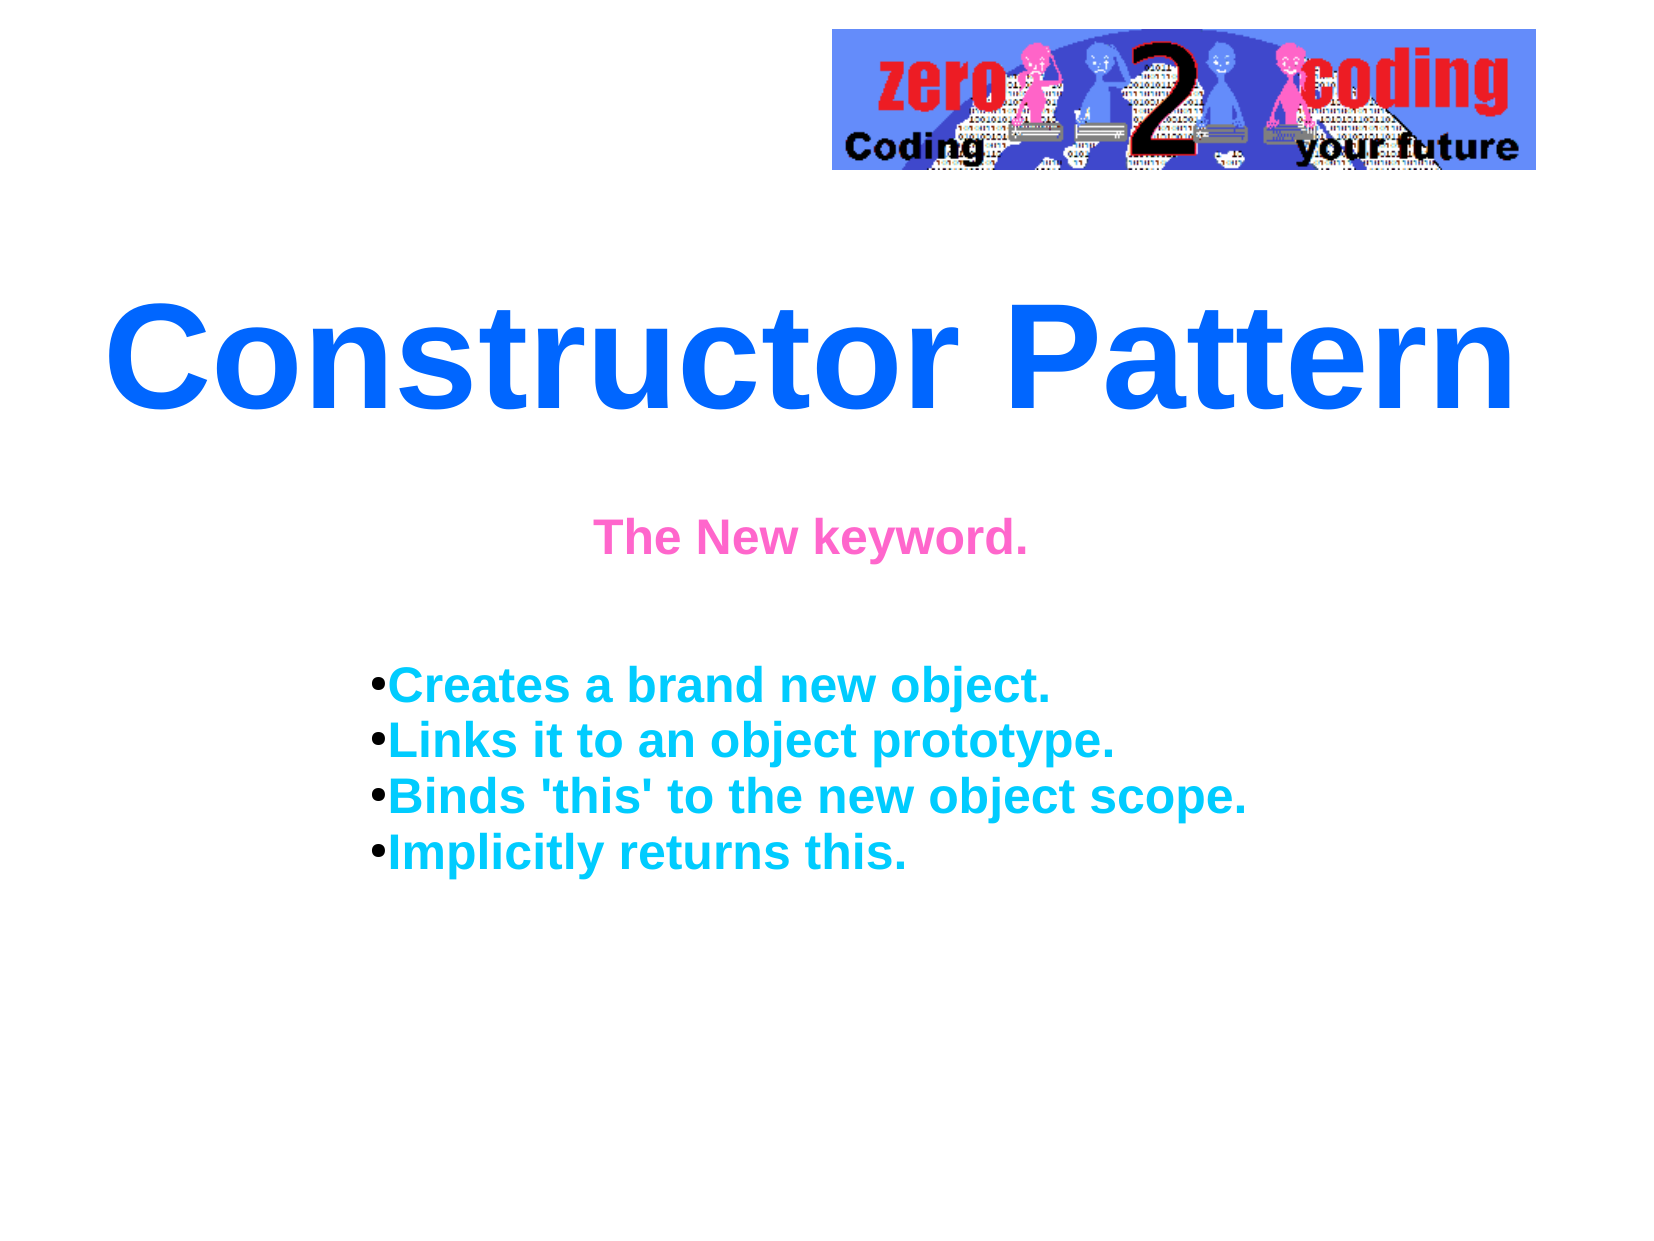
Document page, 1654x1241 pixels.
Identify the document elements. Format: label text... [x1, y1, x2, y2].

picture [832, 29, 1536, 171]
text_box Creates a brand new object. Links it to an object prototype. Binds 'this' to the new object scope. Implicitly returns this. [354, 649, 1359, 893]
text_box The New keyword. [578, 501, 1045, 591]
text_box Constructor Pattern [88, 265, 1536, 449]
